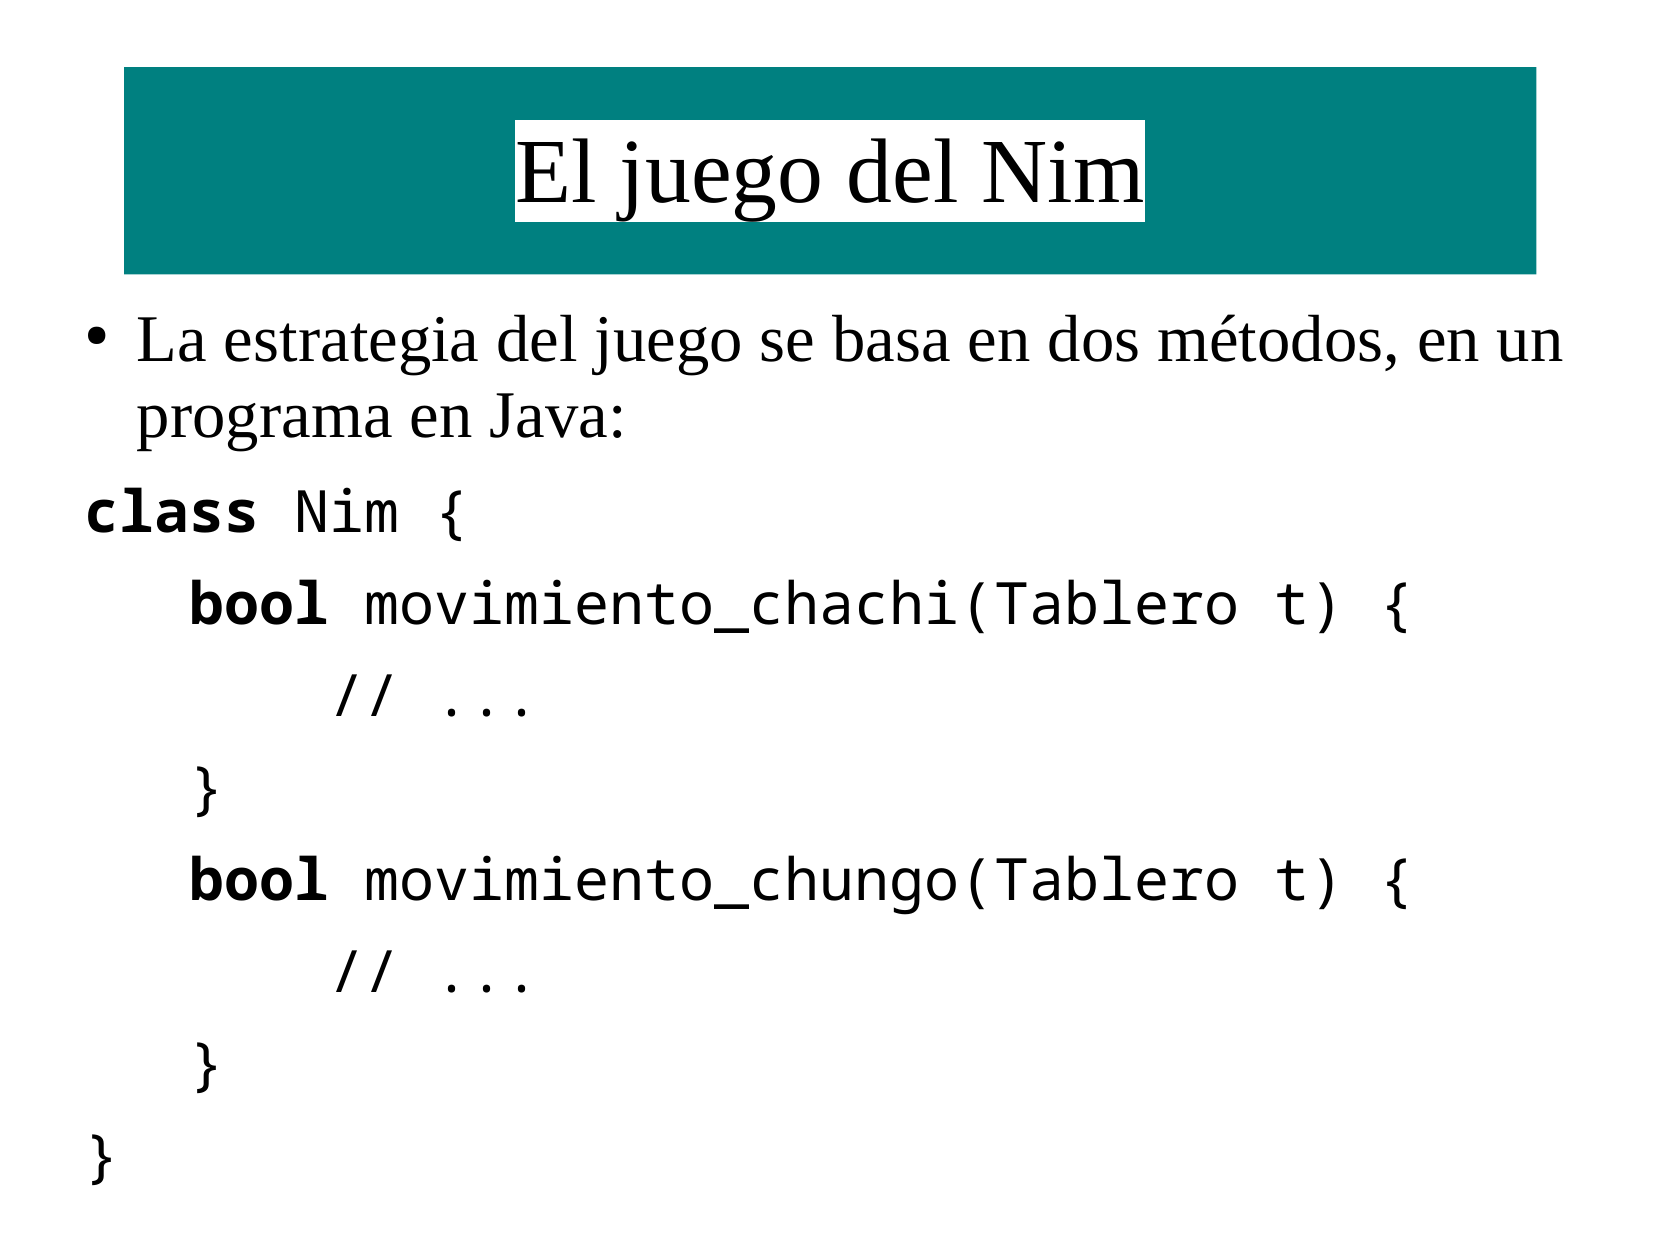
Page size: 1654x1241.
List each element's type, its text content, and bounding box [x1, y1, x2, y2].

title El juego del Nim [124, 67, 1537, 275]
list La estrategia del juego se basa en dos métodos, en un programa en Java: class Nim { bool movimiento_chachi(Tablero t) { // ... } bool movimiento_chungo(Tablero t) { // ... } } [67, 301, 1624, 1206]
